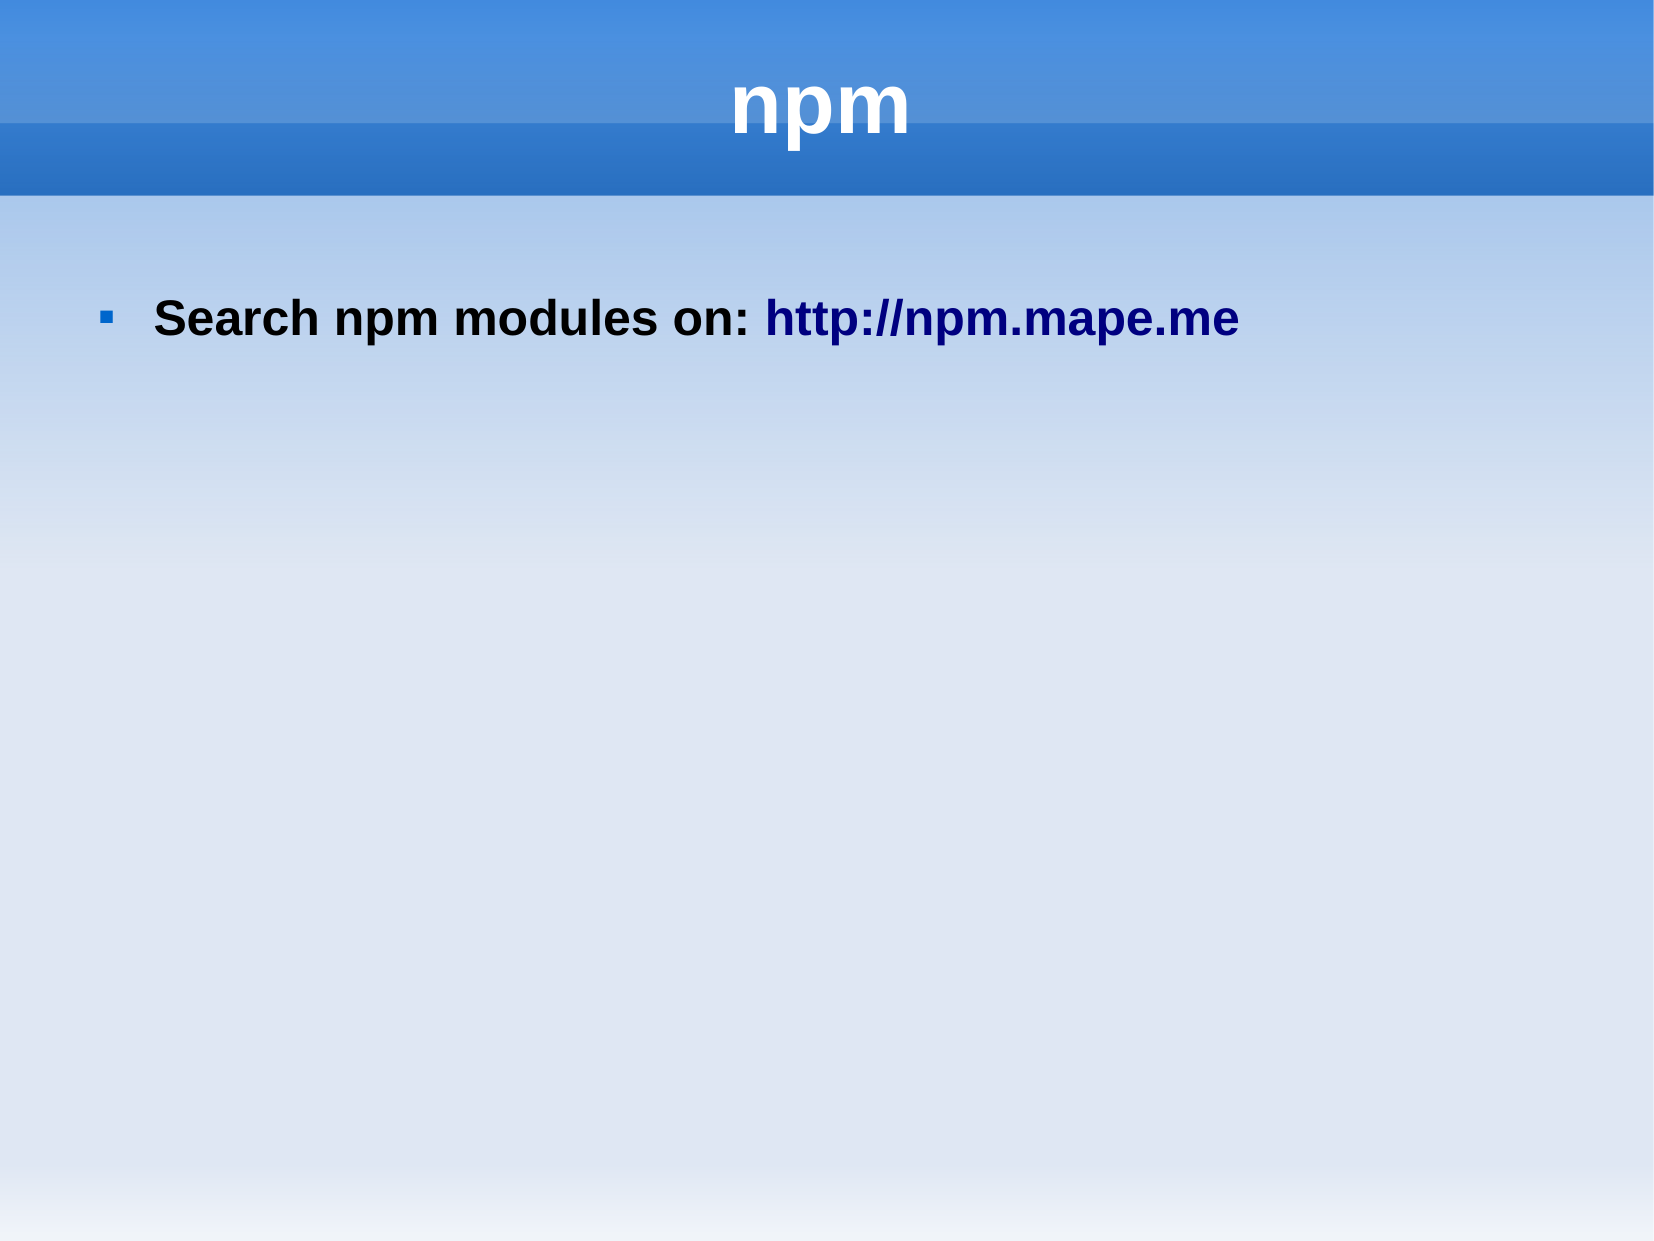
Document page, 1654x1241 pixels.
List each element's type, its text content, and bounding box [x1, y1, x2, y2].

list Search npm modules on: http://npm.mape.me [82, 290, 1571, 1109]
picture [0, 0, 1654, 1241]
title npm [76, 0, 1565, 208]
